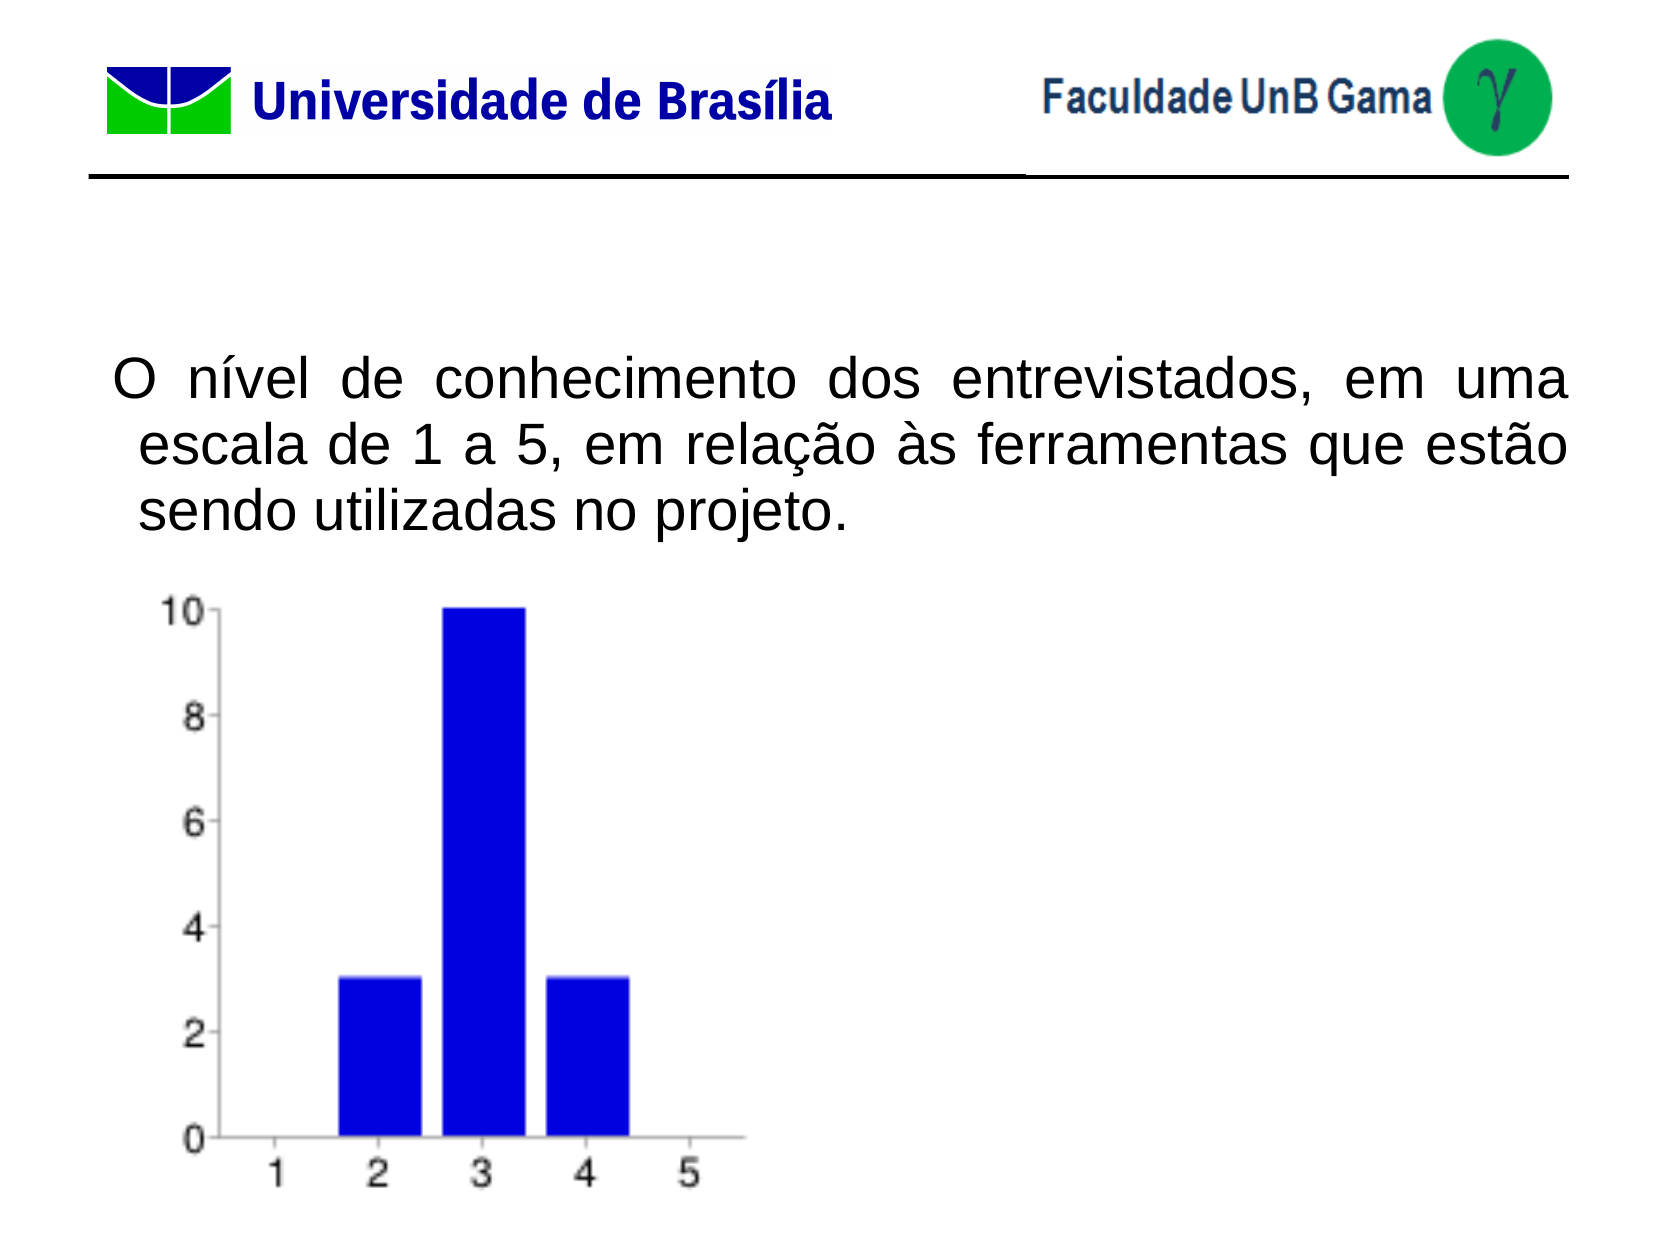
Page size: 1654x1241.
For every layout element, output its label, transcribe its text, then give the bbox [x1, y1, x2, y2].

picture [153, 592, 1347, 1205]
picture [88, 26, 1571, 225]
subtitle O nível de conhecimento dos entrevistados, em uma escala de 1 a 5, em relação às ferramentas que estão sendo utilizadas no projeto. [82, 290, 1571, 1010]
